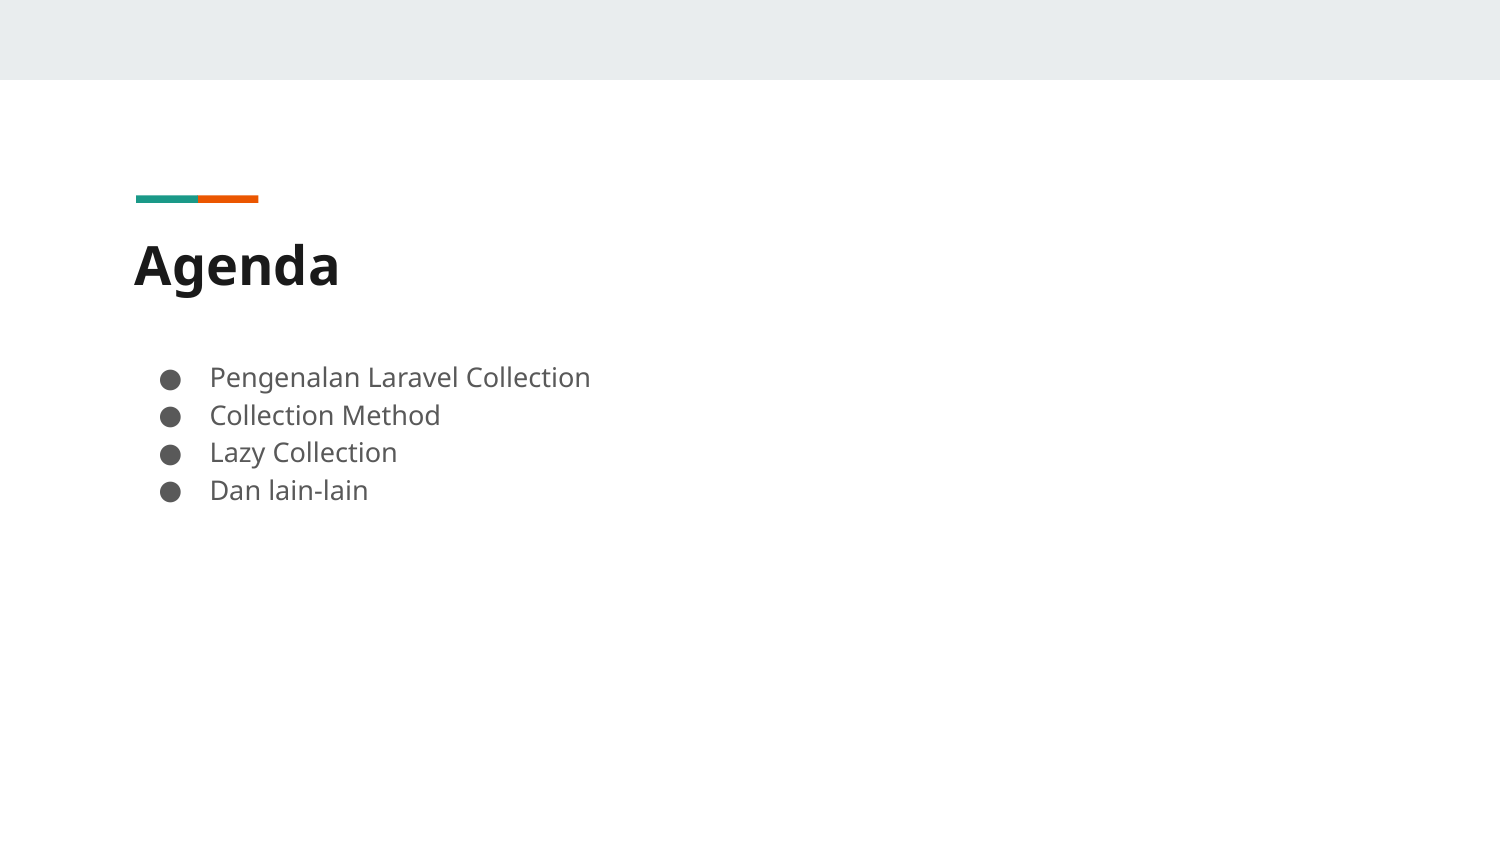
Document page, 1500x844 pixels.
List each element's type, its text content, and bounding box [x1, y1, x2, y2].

list Pengenalan Laravel Collection Collection Method Lazy Collection Dan lain-lain [119, 341, 1381, 712]
title Agenda [119, 216, 1381, 305]
